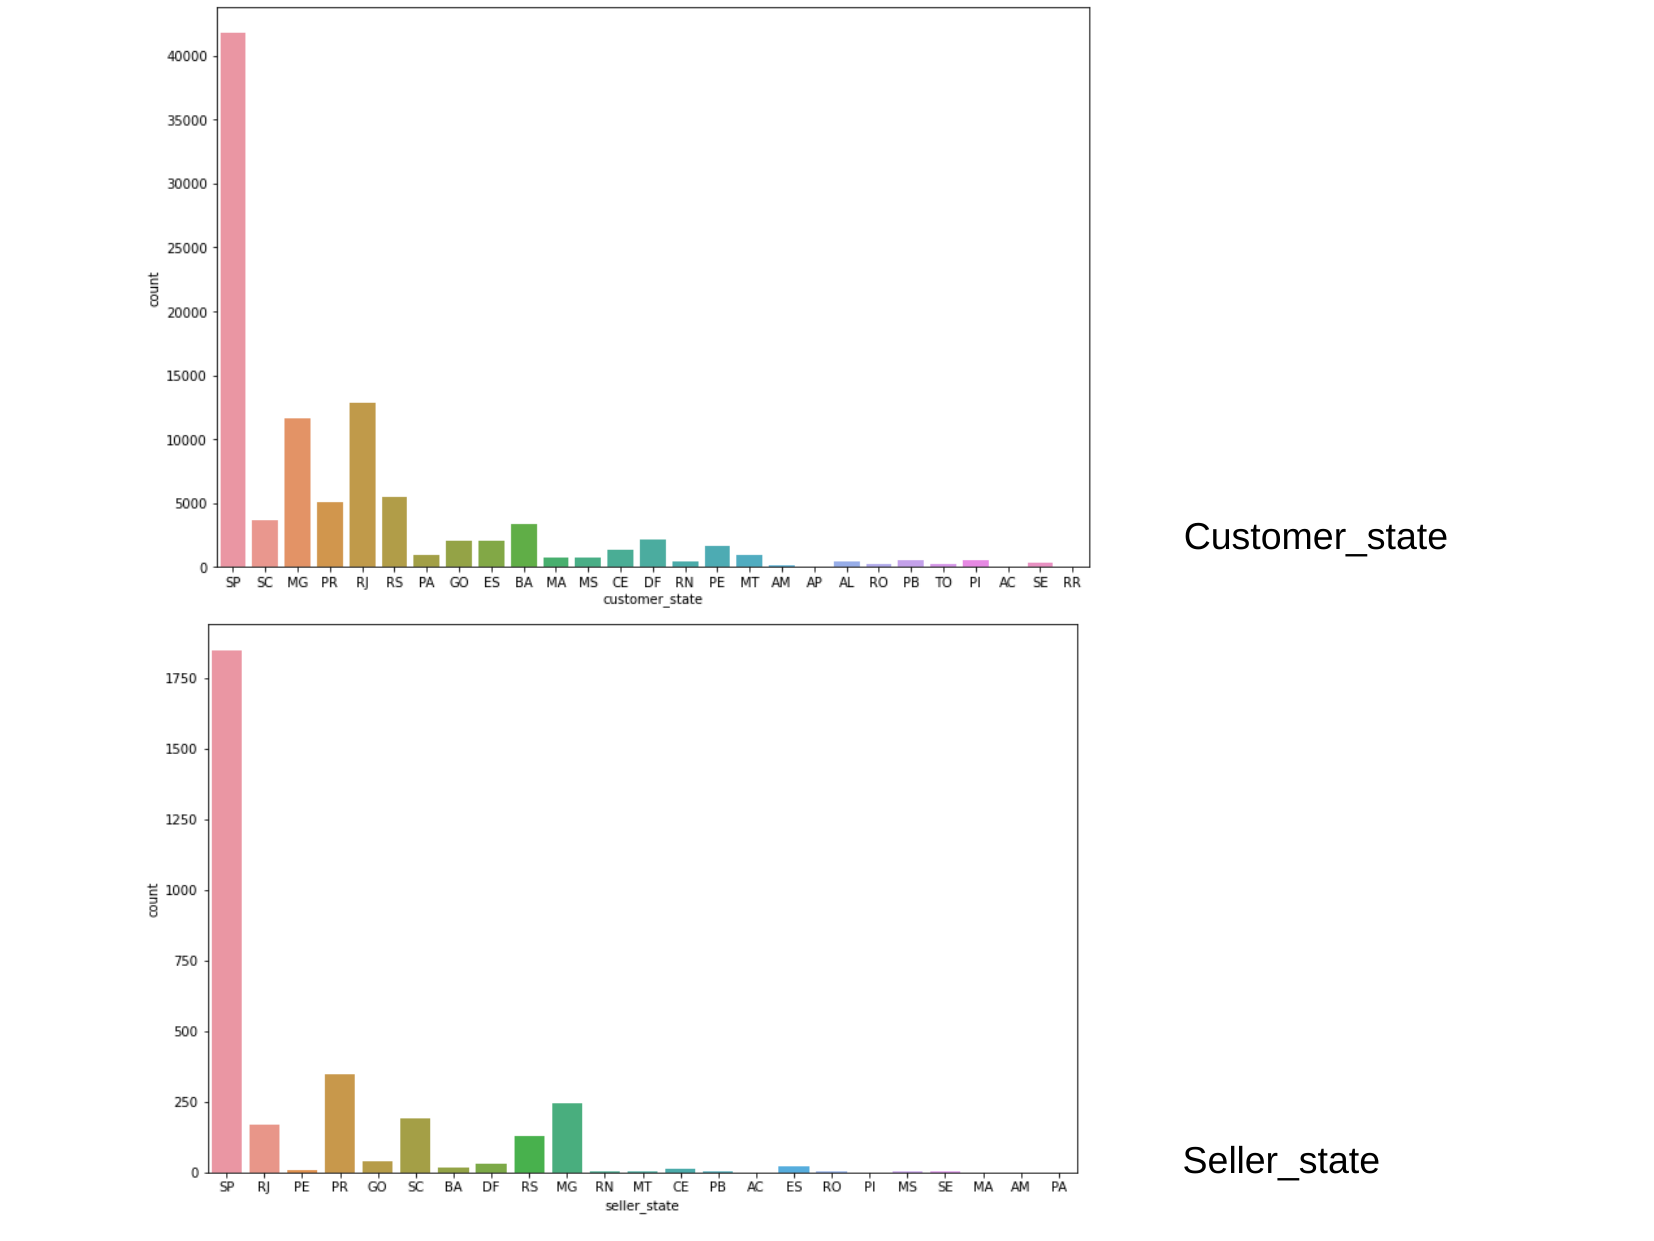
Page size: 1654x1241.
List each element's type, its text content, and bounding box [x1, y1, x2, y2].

text_box Customer_state [1169, 507, 1536, 565]
picture [138, 2, 1114, 1232]
text_box Seller_state [1167, 1132, 1440, 1190]
